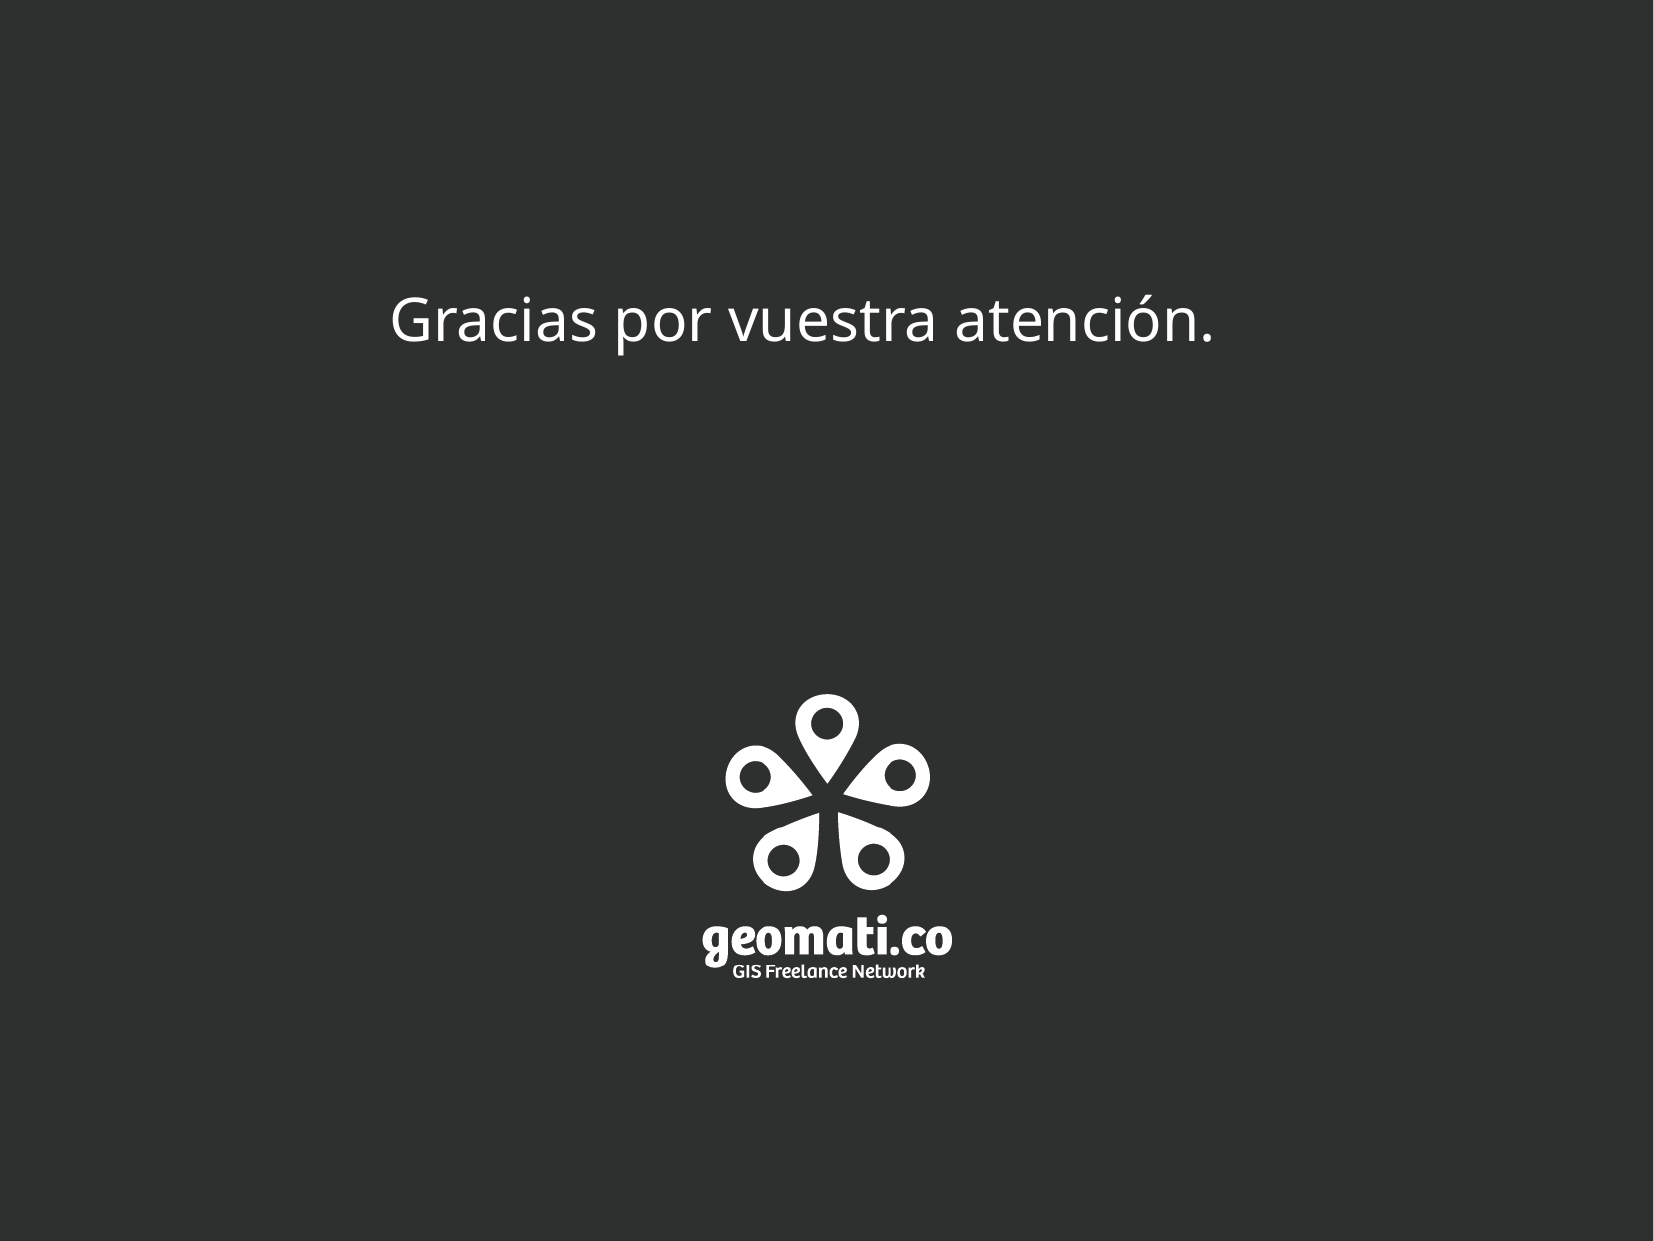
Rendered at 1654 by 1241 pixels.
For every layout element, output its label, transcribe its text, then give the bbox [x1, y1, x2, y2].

text_box Gracias por vuestra atención. [318, 281, 1288, 544]
picture [0, 0, 1654, 1241]
